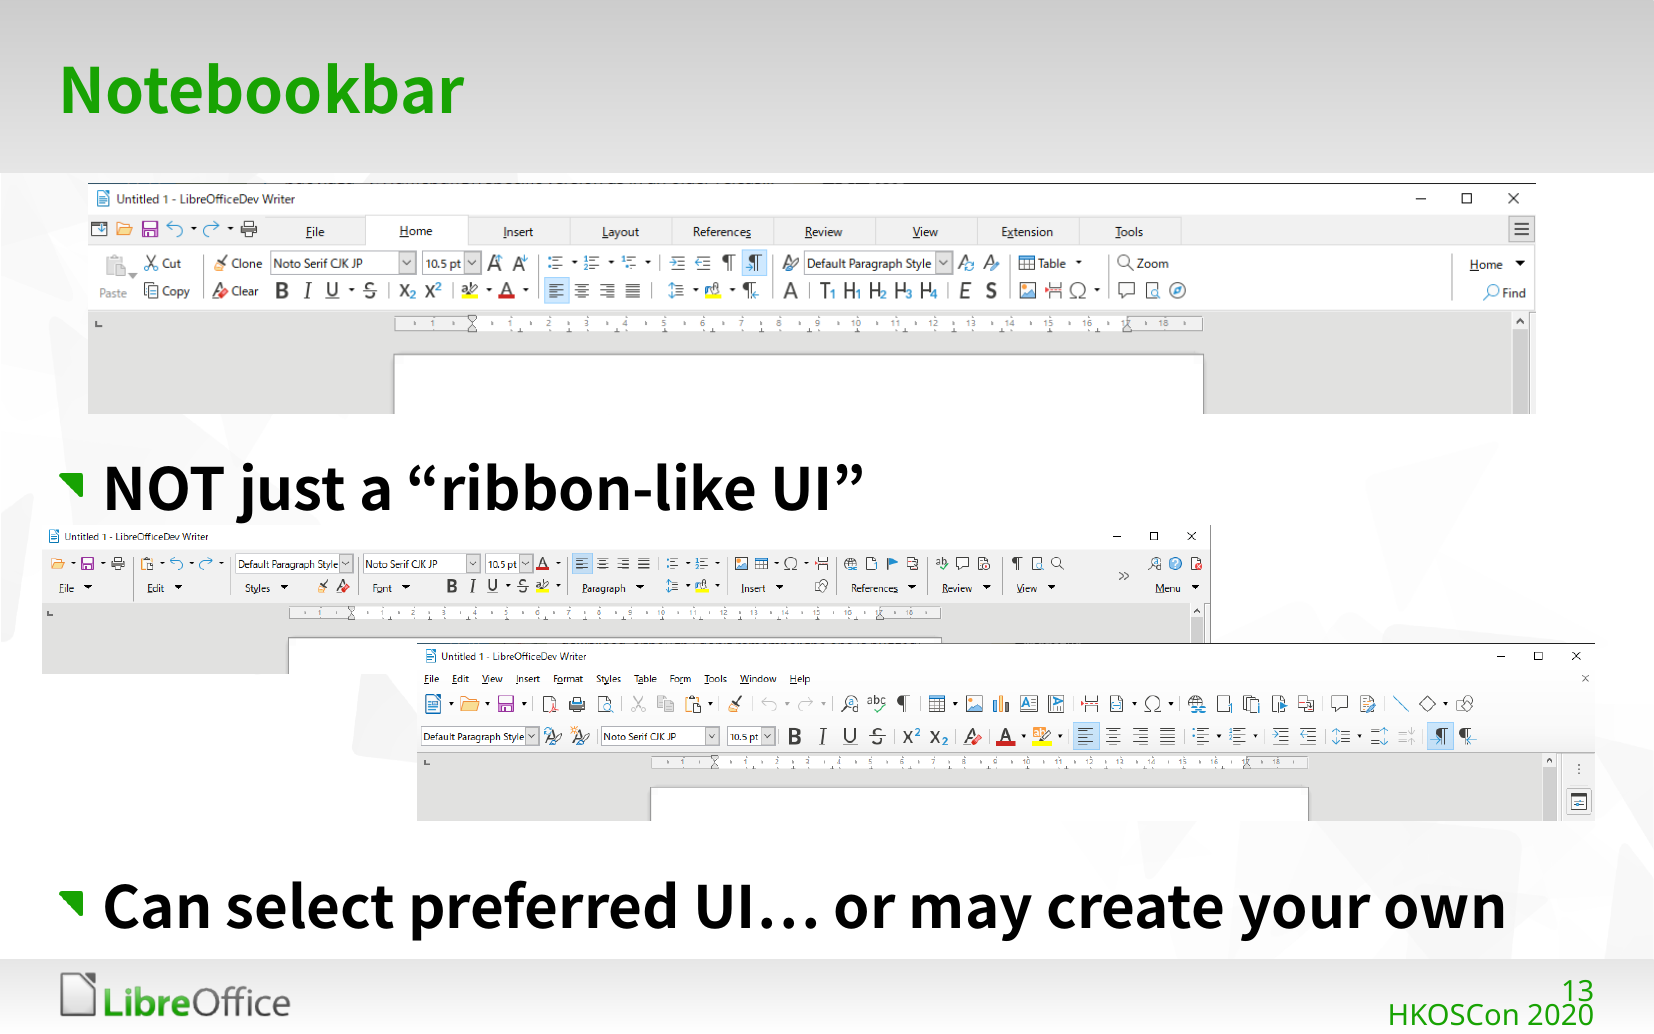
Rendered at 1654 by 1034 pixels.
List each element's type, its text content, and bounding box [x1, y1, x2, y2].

title Notebookbar [59, 24, 1595, 148]
list NOT just a “ribbon-like UI” Can select preferred UI… or may create your own [59, 674, 1595, 946]
list NOT just a “ribbon-like UI” Can select preferred UI… or may create your own [59, 442, 1595, 643]
picture [43, 955, 308, 1034]
picture [1, 172, 1654, 960]
